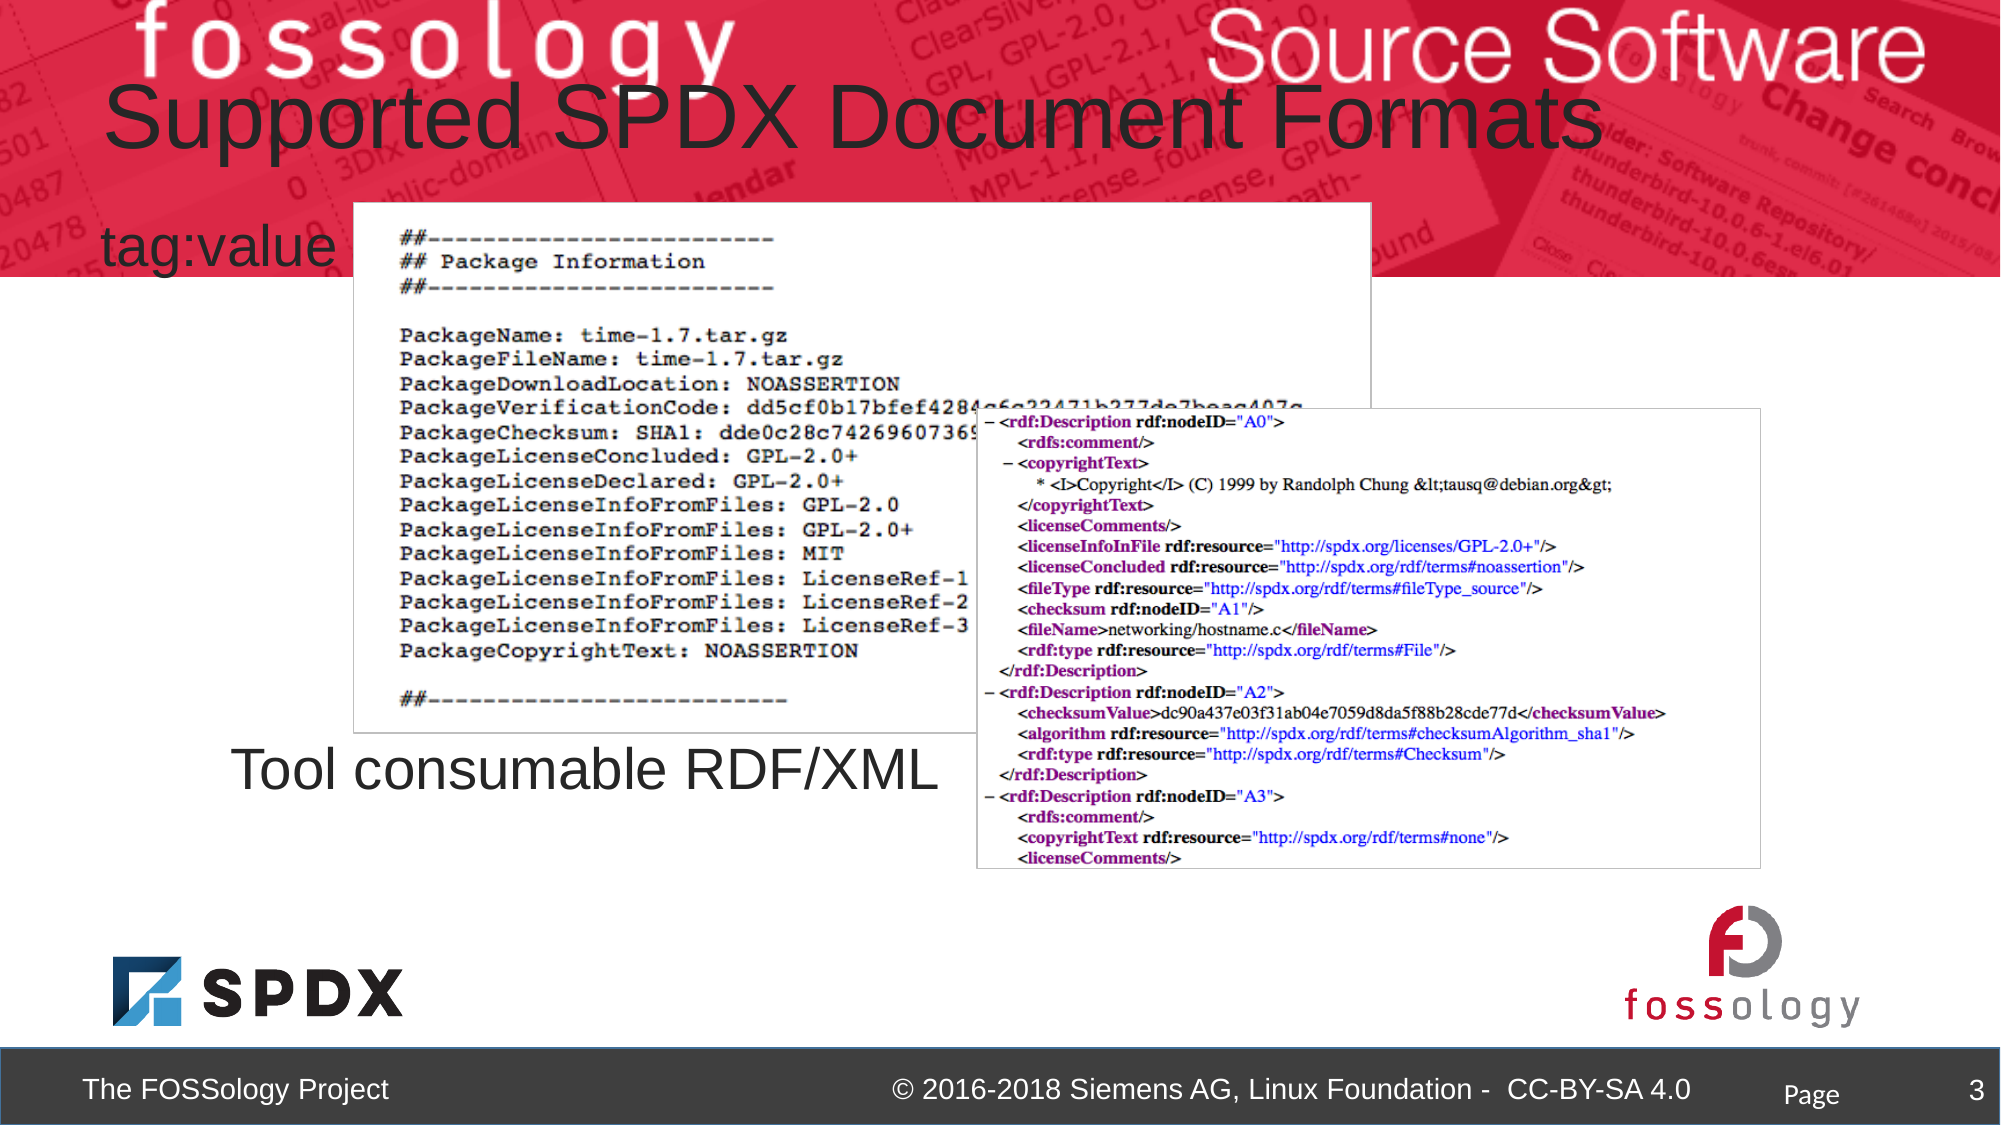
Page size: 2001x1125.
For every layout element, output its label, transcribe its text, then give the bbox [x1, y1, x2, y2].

text_box tag:value Tool consumable RDF/XML [85, 208, 1833, 953]
picture [354, 203, 1371, 733]
picture [0, 0, 2001, 277]
text_box Supported SPDX Document Formats [88, 25, 1835, 213]
text_box Page [1637, 1060, 1862, 1125]
picture [977, 409, 1760, 868]
picture [113, 956, 403, 1026]
picture [1621, 901, 1863, 1031]
